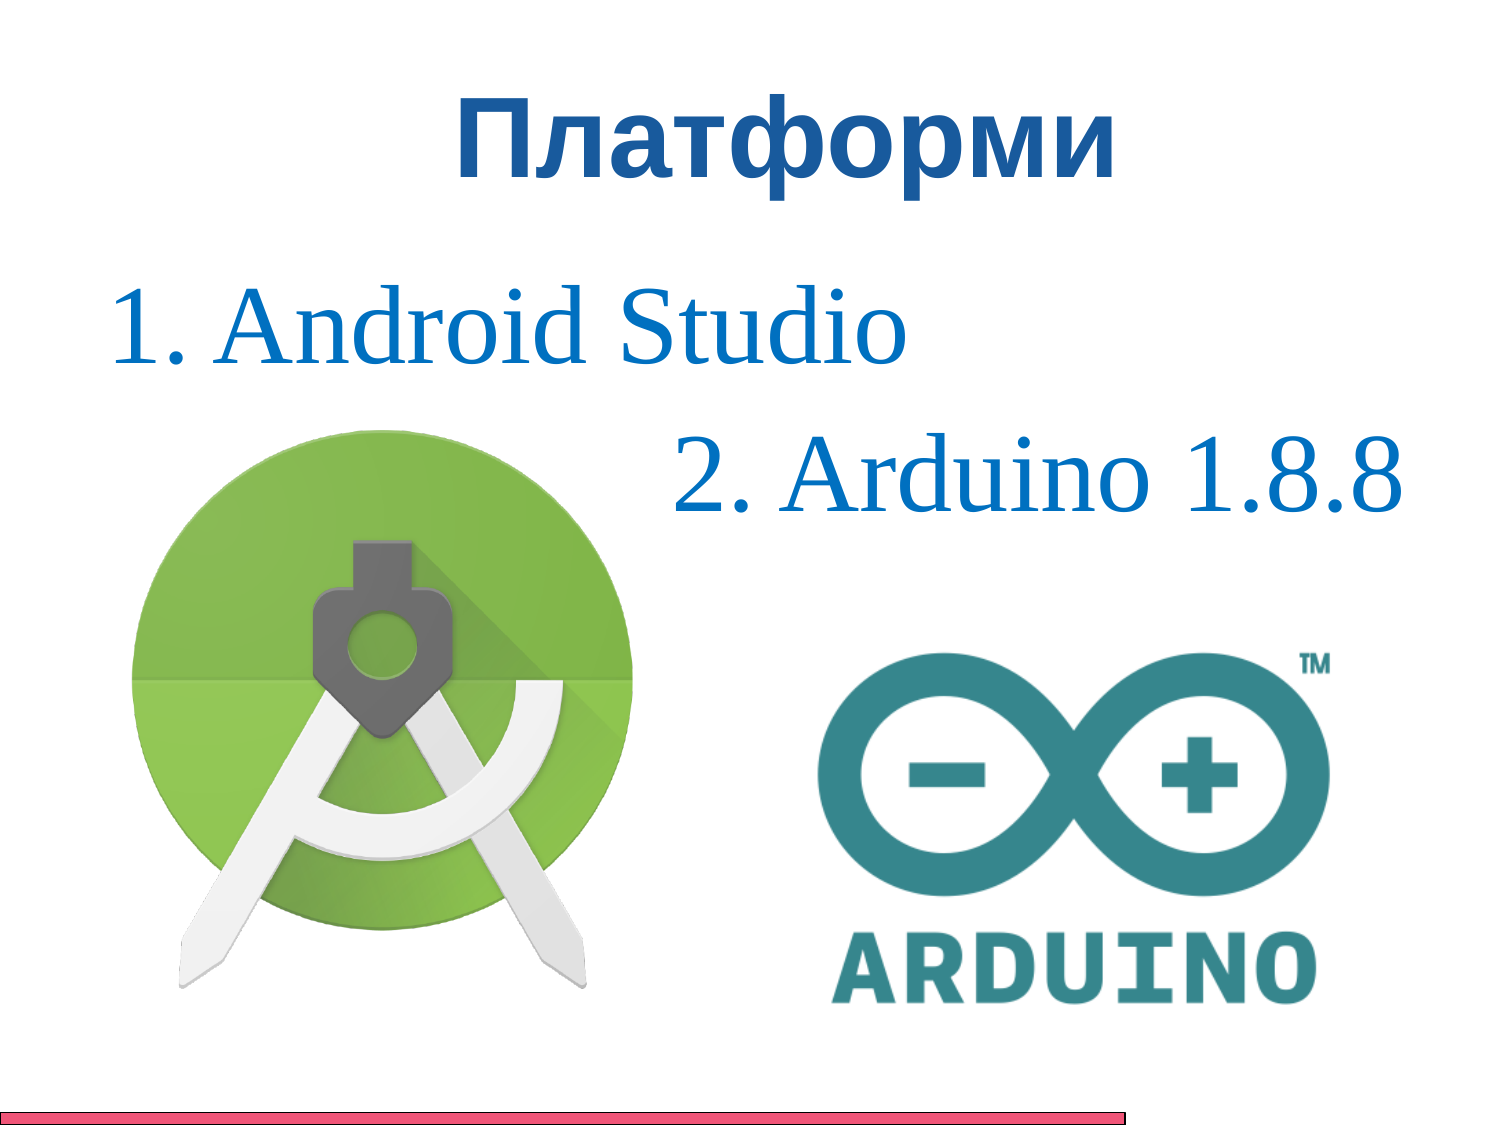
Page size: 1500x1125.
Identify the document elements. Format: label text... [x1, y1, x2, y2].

picture [91, 418, 673, 1000]
picture [771, 524, 1381, 1125]
text_box 1. Android Studio 2. Arduino 1.8.8 [91, 243, 1442, 986]
text_box [0, 1112, 1125, 1125]
text_box Платформи [438, 59, 1096, 203]
